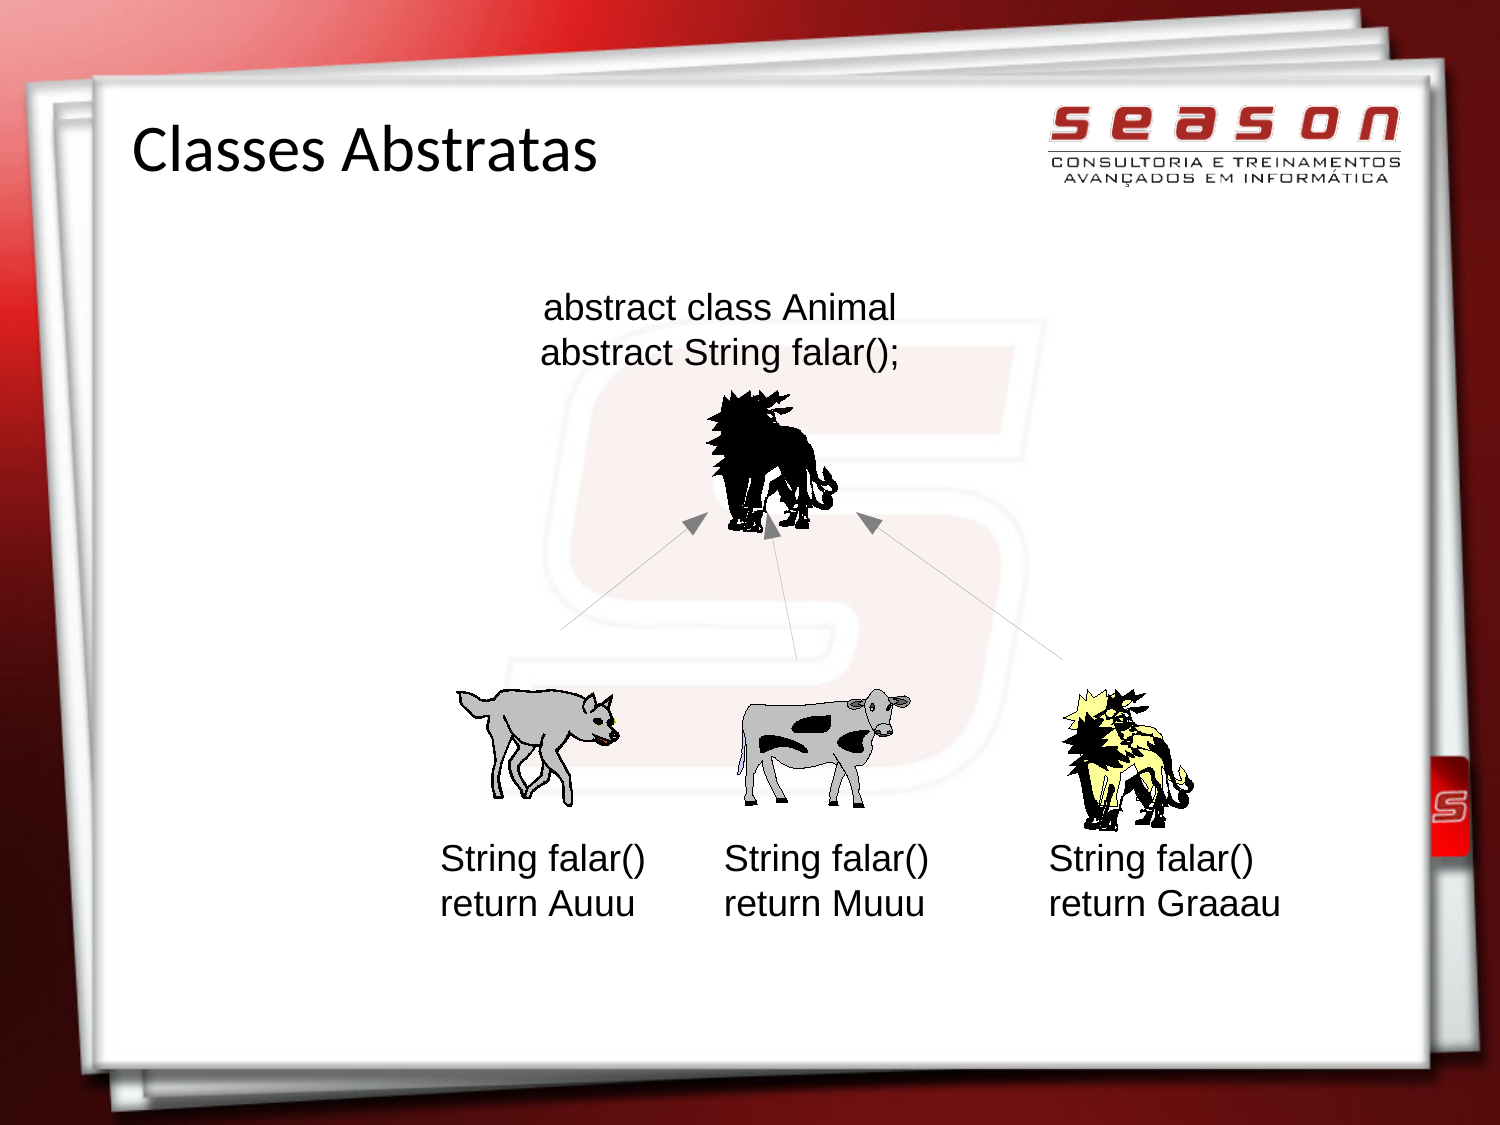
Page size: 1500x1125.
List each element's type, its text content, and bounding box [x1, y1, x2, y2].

text_box String falar() return Graaau [1033, 826, 1297, 932]
text_box String falar() return Muuu [708, 826, 945, 932]
text_box [1062, 689, 1194, 826]
text_box [706, 390, 838, 533]
text_box abstract class Animal abstract String falar(); [525, 275, 916, 381]
text_box [737, 689, 911, 808]
picture [0, 0, 1500, 1125]
title Classes Abstratas [118, 33, 1394, 257]
text_box String falar() return Auuu [425, 826, 662, 932]
text_box [456, 689, 620, 808]
